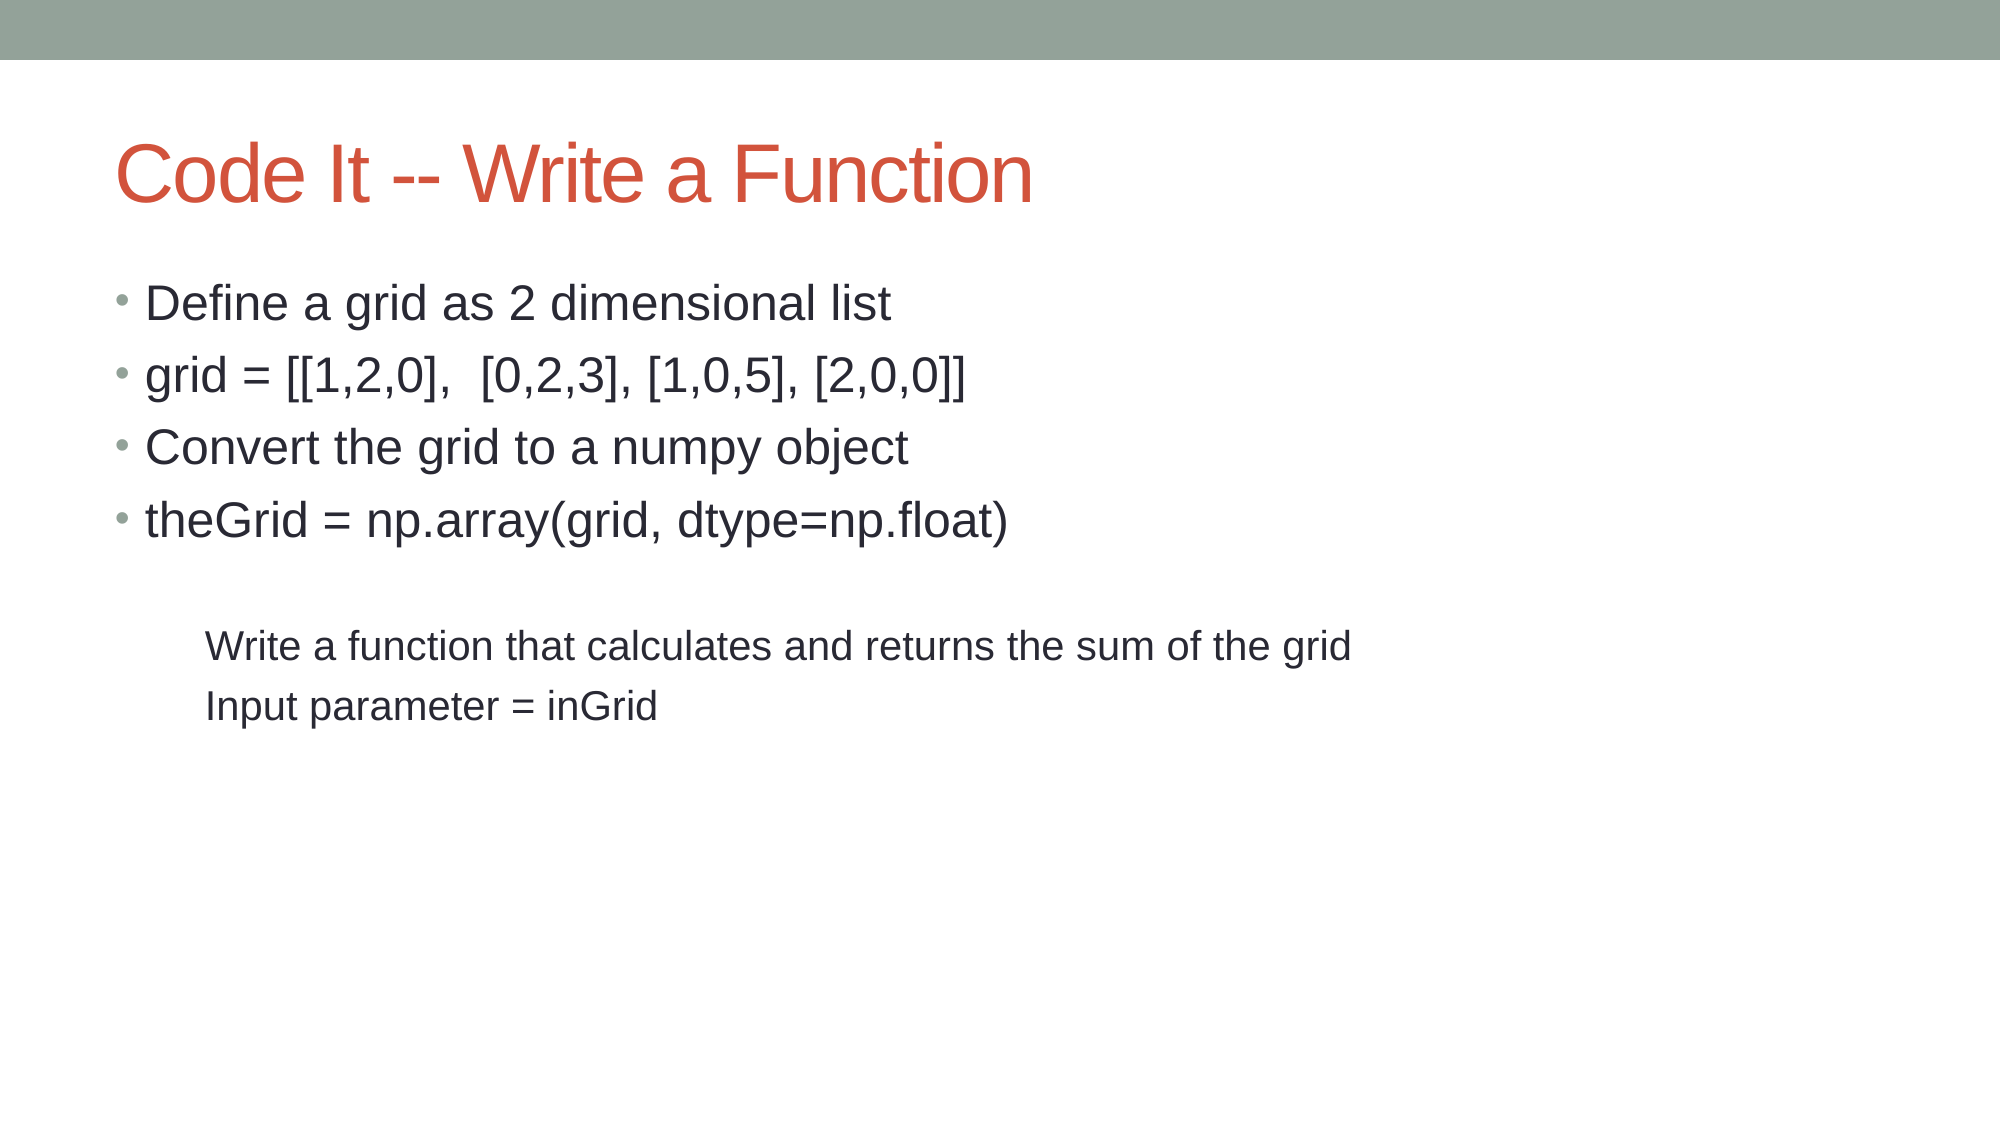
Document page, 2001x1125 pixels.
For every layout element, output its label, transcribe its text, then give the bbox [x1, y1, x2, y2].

list Define a grid as 2 dimensional list grid = [[1,2,0], [0,2,3], [1,0,5], [2,0,0]] Convert the grid to a numpy object theGrid = np.array(grid, dtype=np.float) Write a function that calculates and returns the sum of the grid Input parameter = inGrid [99, 262, 1900, 1063]
title Code It -- Write a Function [99, 87, 1900, 251]
